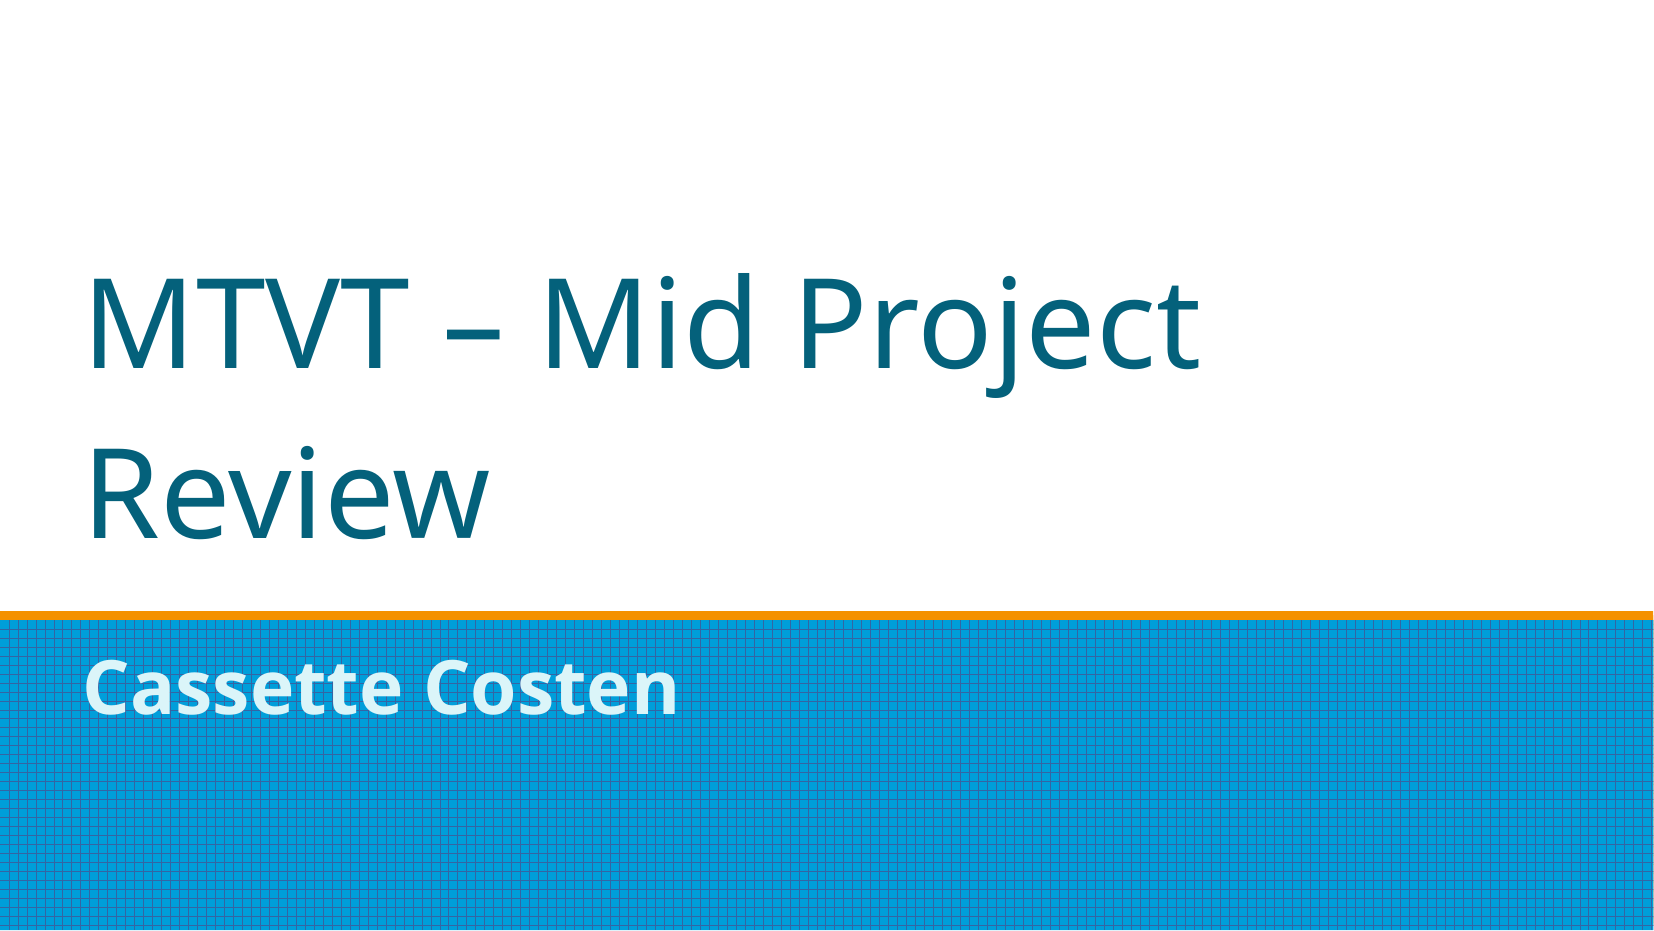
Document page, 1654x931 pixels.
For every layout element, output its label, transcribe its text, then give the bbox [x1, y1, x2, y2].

subtitle Cassette Costen [82, 634, 1571, 827]
title MTVT – Mid Project Review [82, 44, 1571, 576]
